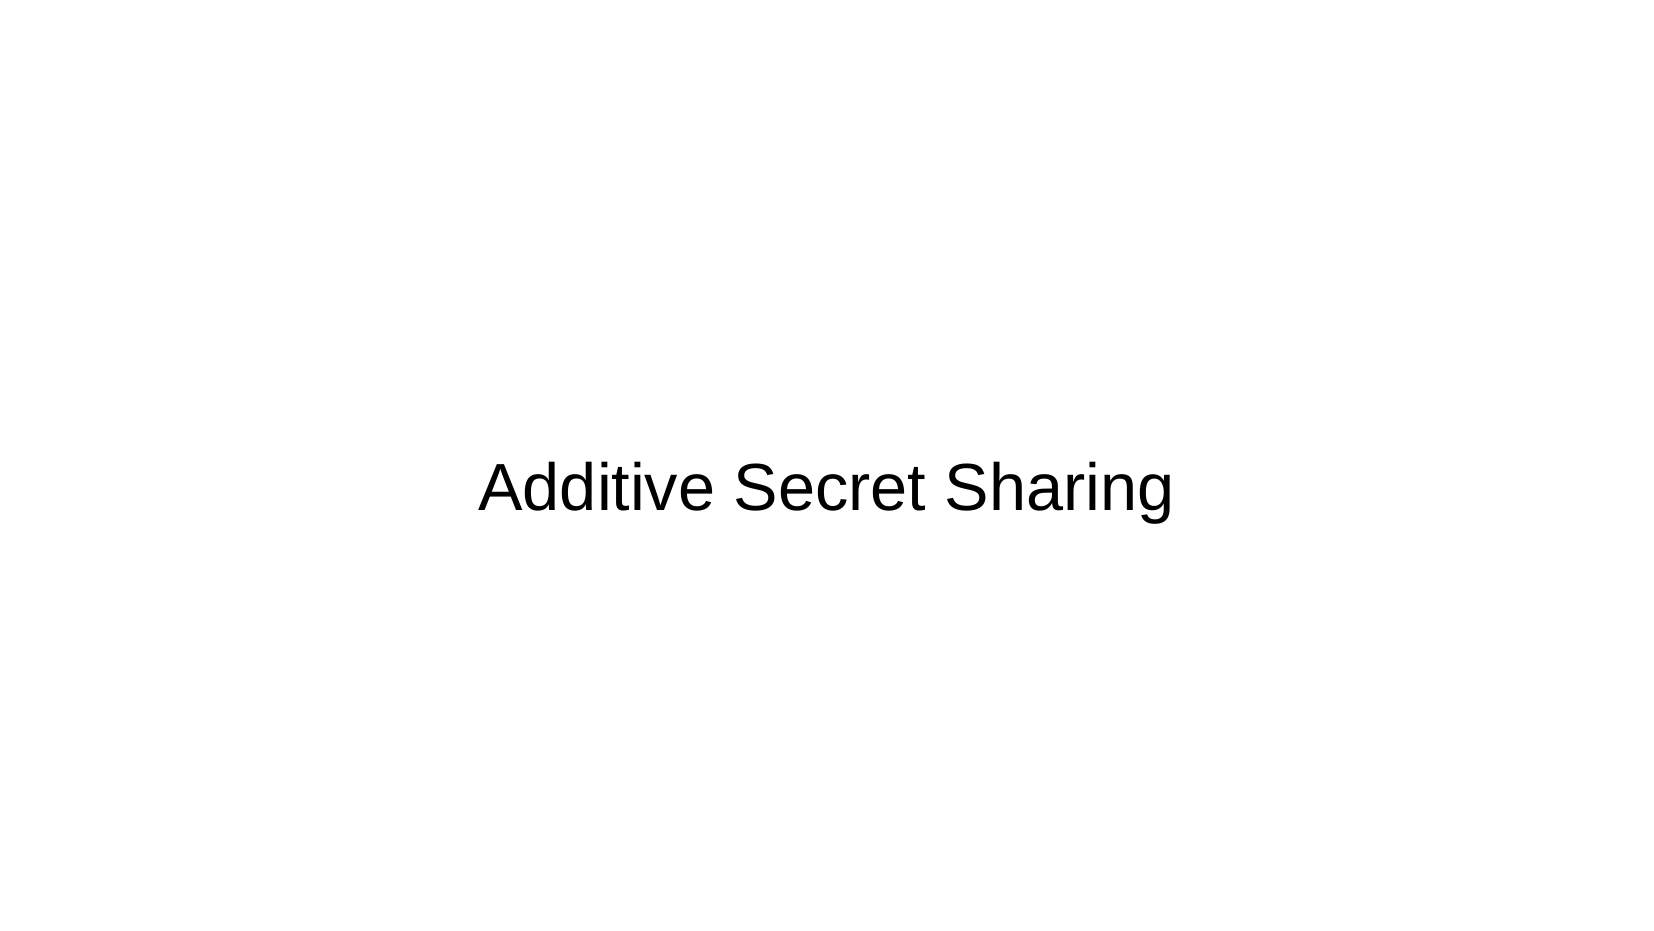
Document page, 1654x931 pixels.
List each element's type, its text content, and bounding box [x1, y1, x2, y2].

subtitle Additive Secret Sharing [82, 217, 1571, 758]
